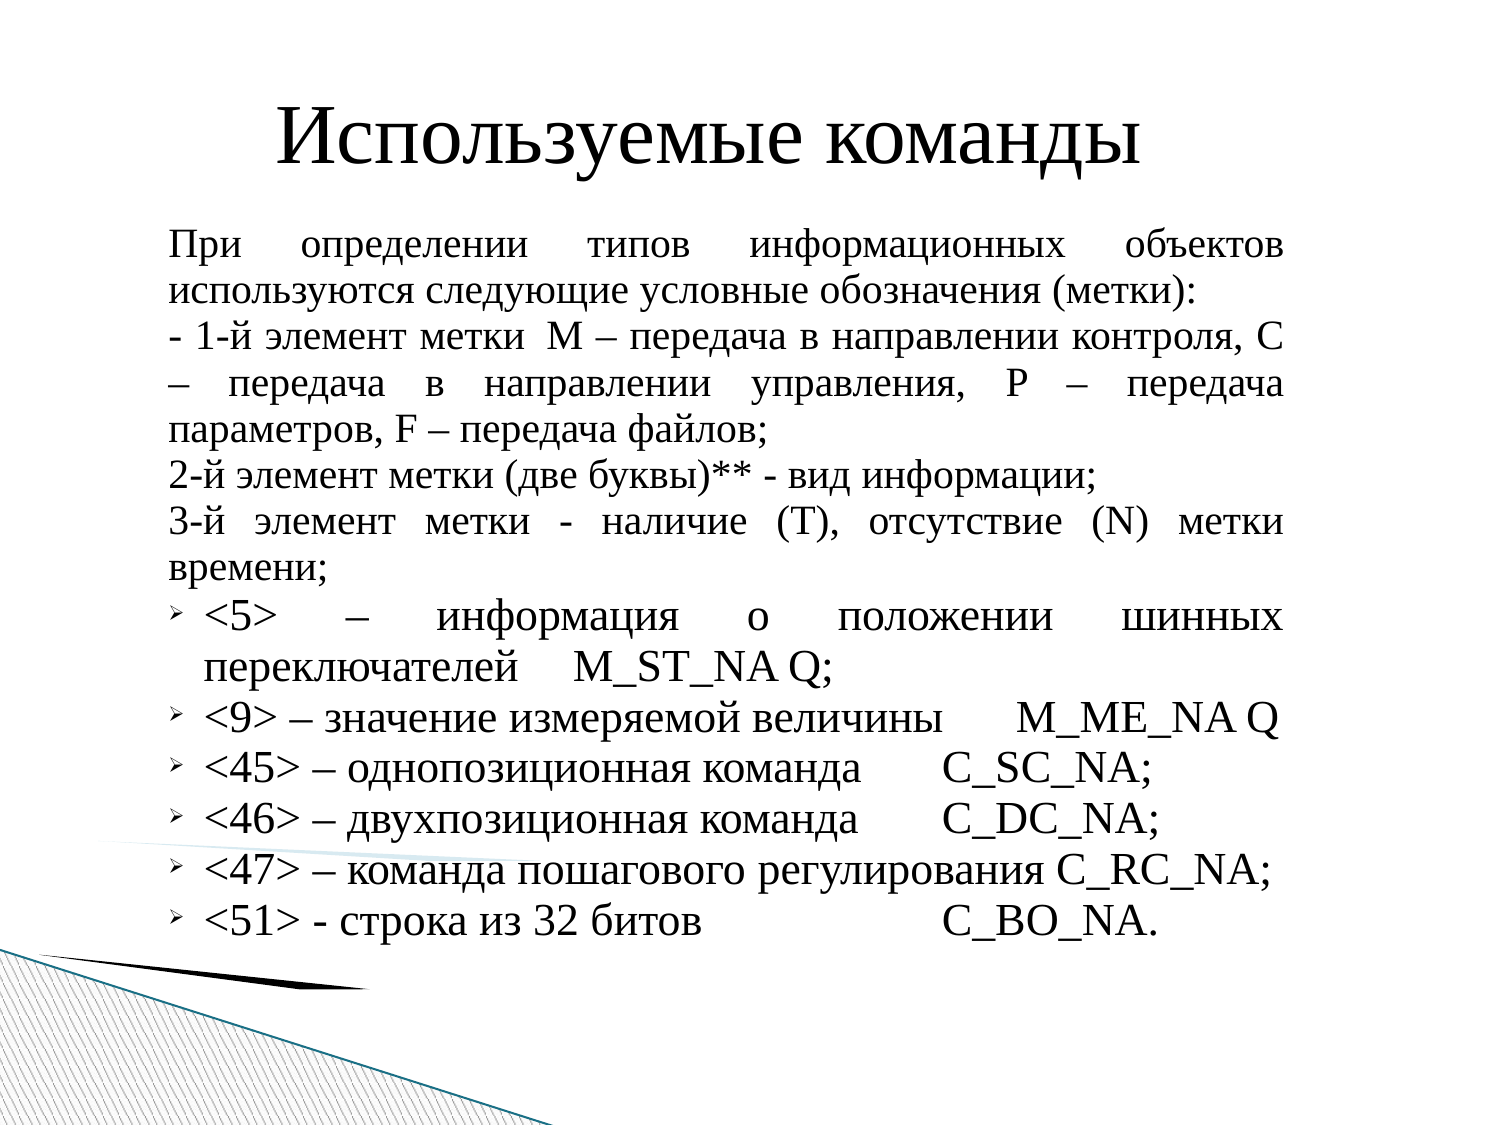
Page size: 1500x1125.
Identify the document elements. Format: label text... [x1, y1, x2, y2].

text_box При определении типов информационных объектов используются следующие условные обозначения (метки): - 1-й элемент метки M – передача в направлении контроля, C – передача в направлении управления, P – передача параметров, F – передача файлов; 2-й элемент метки (две буквы)** - вид информации; 3-й элемент метки - наличие (T), отсутствие (N) метки времени; <5> – информация о положении шинных переключателей M_ST_NA Q; <9> – значение измеряемой величины M_ME_NA Q <45> – однопозиционная команда C_SC_NA; <46> – двухпозиционная команда C_DC_NA; <47> – команда пошагового регулирования C_RC_NA; <51> - строка из 32 битов С_BO_NA. [153, 212, 1300, 999]
picture [0, 952, 543, 1125]
text_box Используемые команды [187, 70, 1231, 188]
